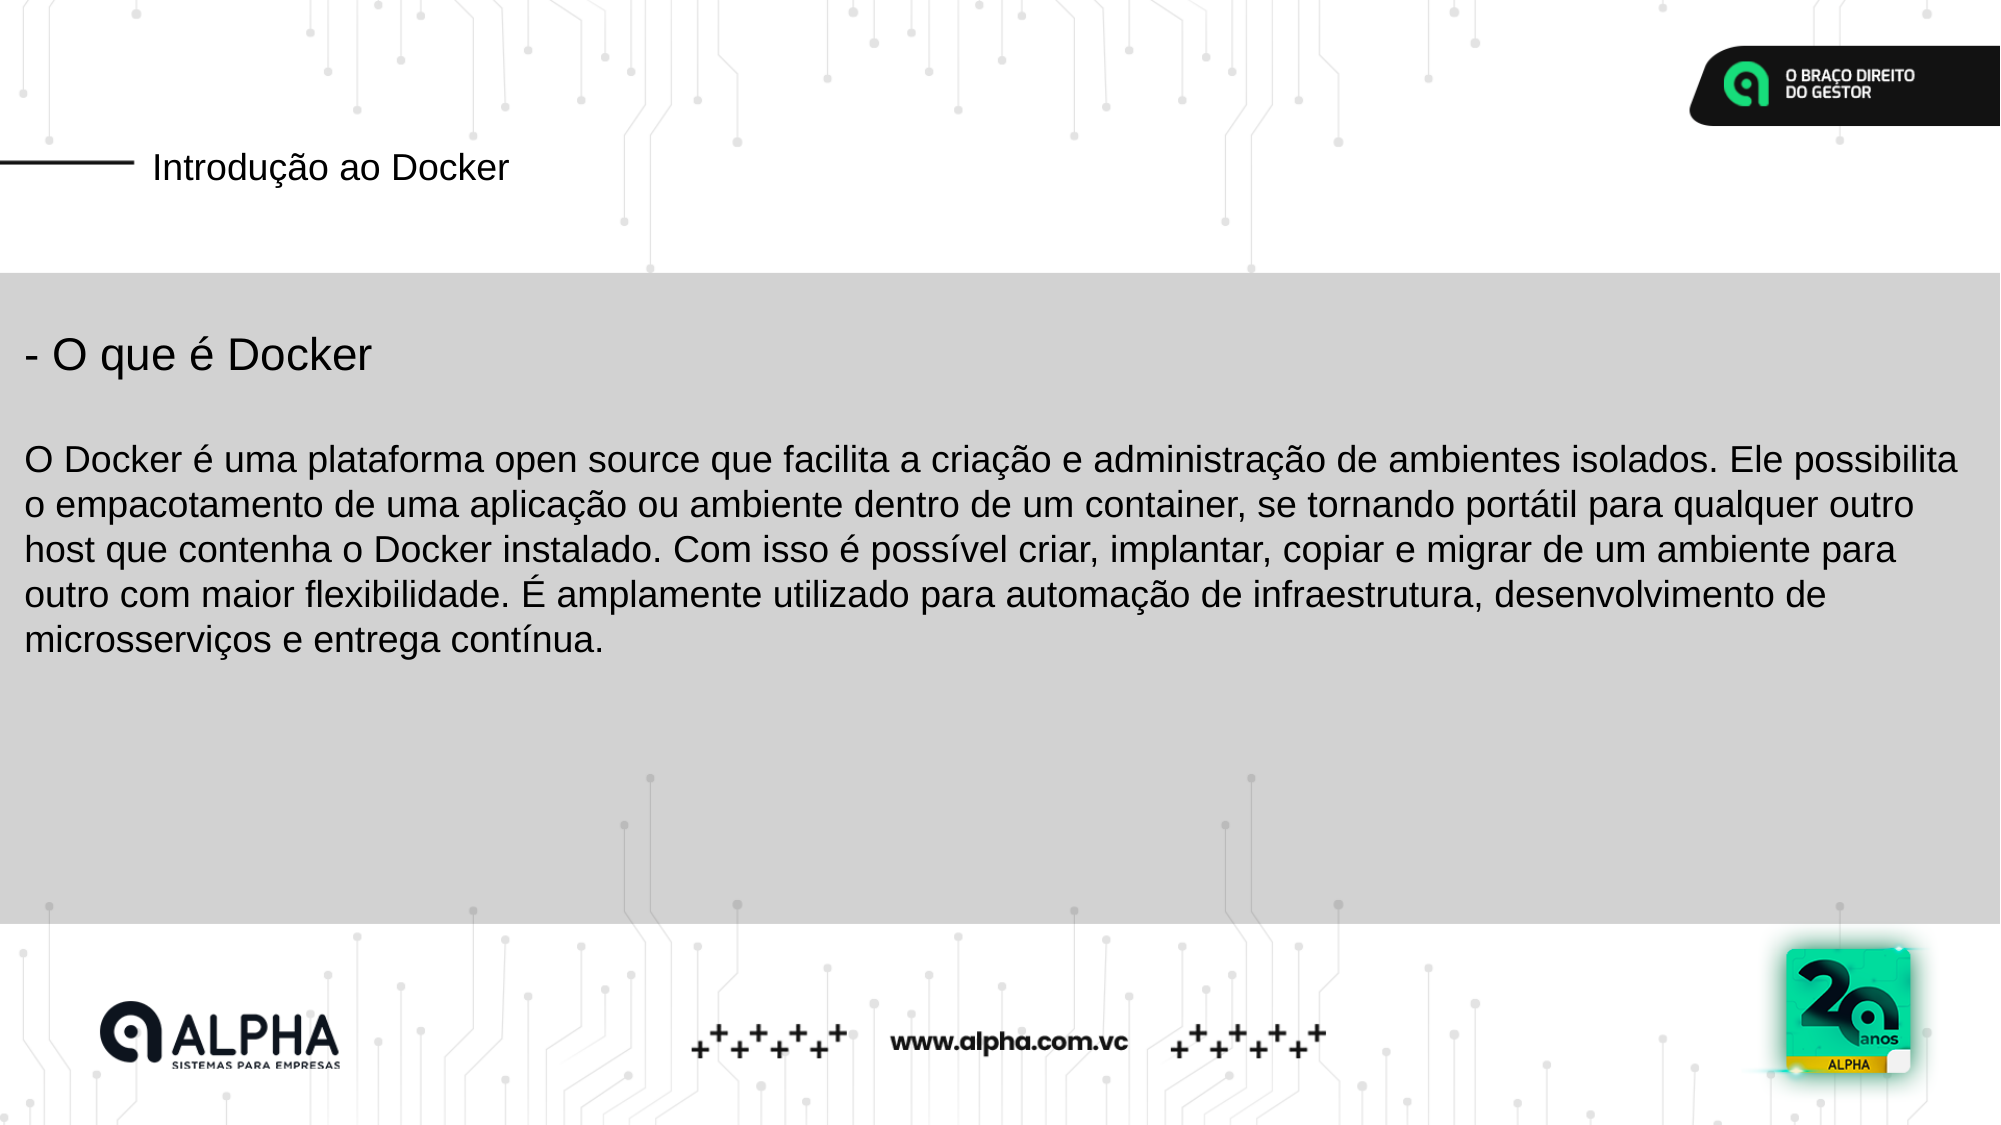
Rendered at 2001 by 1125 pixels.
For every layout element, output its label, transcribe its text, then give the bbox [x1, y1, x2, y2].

text_box Introdução ao Docker [137, 59, 1862, 277]
picture [0, 0, 2000, 1125]
text_box - O que é Docker O Docker é uma plataforma open source que facilita a criação e administração de ambientes isolados. Ele possibilita o empacotamento de uma aplicação ou ambiente dentro de um container, se tornando portátil para qualquer outro host que contenha o Docker instalado. Com isso é possível criar, implantar, copiar e migrar de um ambiente para outro com maior flexibilidade. É amplamente utilizado para automação de infraestrutura, desenvolvimento de microsserviços e entrega contínua. [9, 317, 1979, 891]
